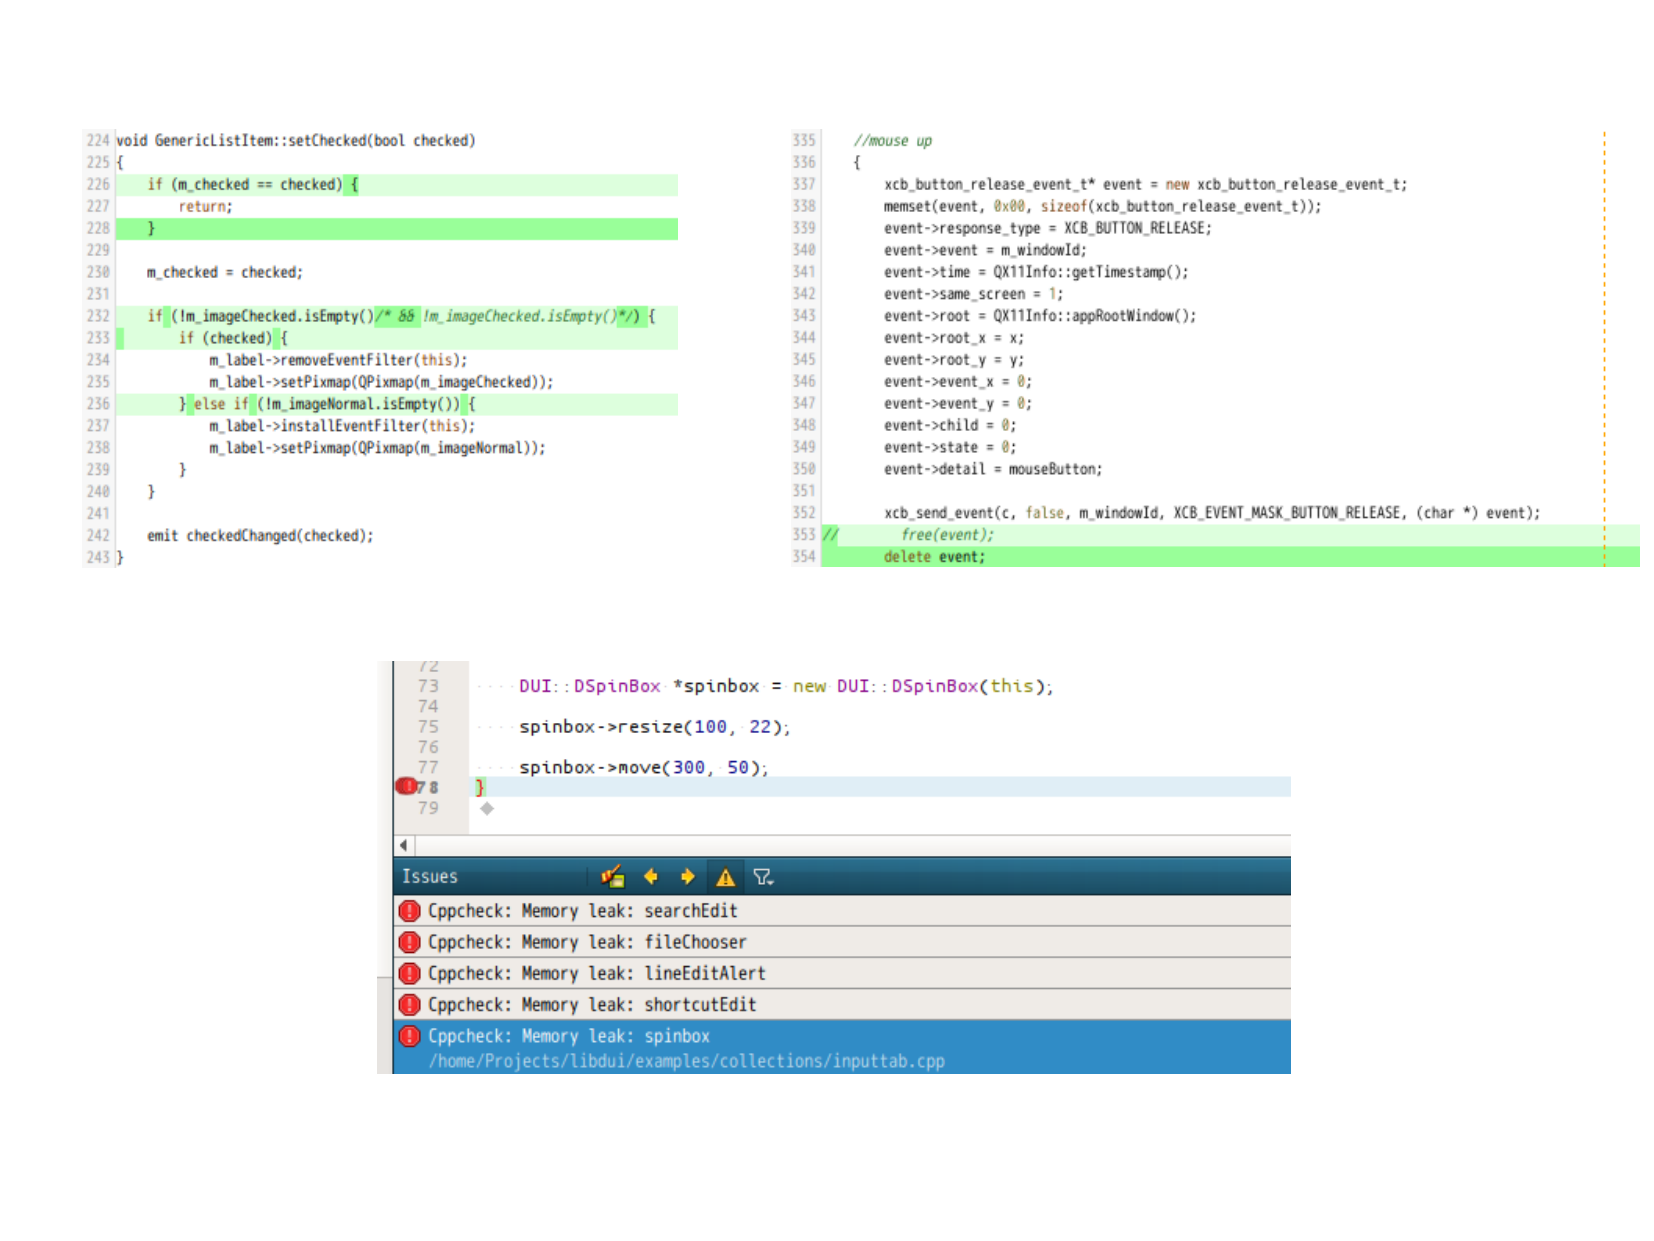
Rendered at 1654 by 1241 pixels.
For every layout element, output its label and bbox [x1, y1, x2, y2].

picture [377, 661, 1291, 1074]
picture [82, 129, 678, 568]
picture [791, 129, 1640, 567]
